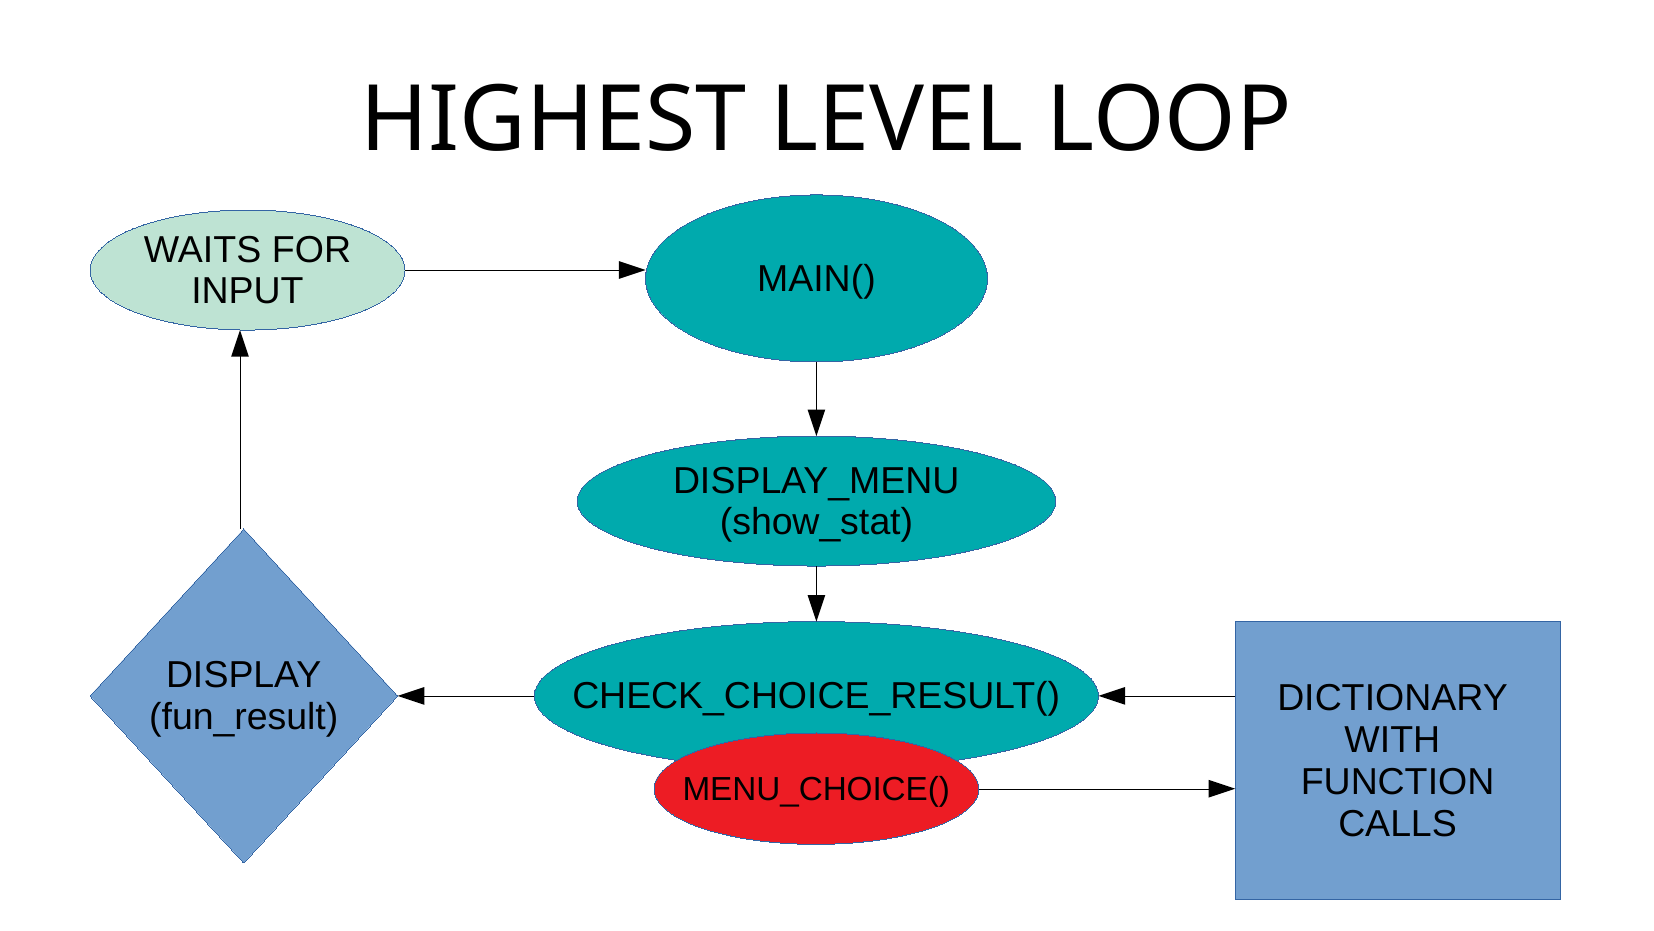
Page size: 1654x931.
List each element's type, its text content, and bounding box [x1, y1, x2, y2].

text_box CHECK_CHOICE_RESULT() [534, 621, 1099, 761]
title HIGHEST LEVEL LOOP [82, 37, 1571, 193]
text_box MENU_CHOICE() [654, 732, 979, 845]
text_box MAIN() [645, 194, 988, 362]
text_box DISPLAY (fun_result) [90, 528, 398, 863]
text_box DICTIONARY WITH FUNCTION CALLS [1235, 621, 1561, 900]
text_box DISPLAY_MENU (show_stat) [577, 436, 1056, 567]
text_box WAITS FOR INPUT [90, 210, 406, 331]
